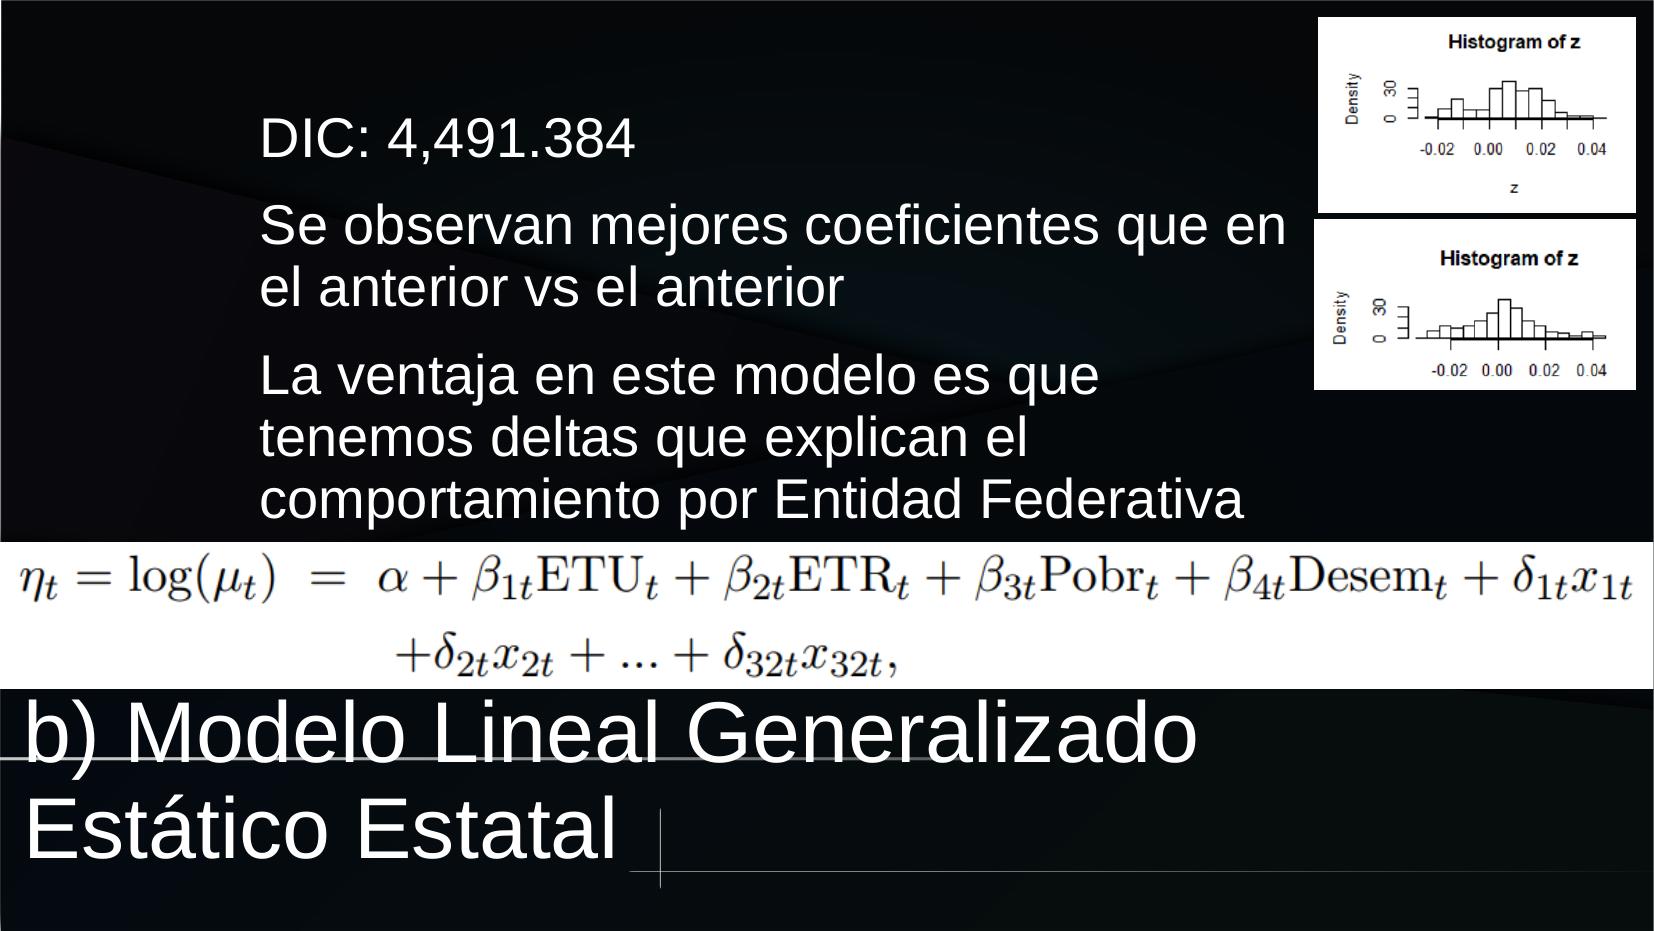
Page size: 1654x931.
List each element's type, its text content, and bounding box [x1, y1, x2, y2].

title b) Modelo Lineal Generalizado Estático Estatal [23, 689, 1501, 877]
list DIC: 4,491.384 Se observan mejores coeficientes que en el anterior vs el anterior La ventaja en este modelo es que tenemos deltas que explican el comportamiento por Entidad Federativa [259, 106, 1323, 533]
picture [0, 0, 1654, 931]
